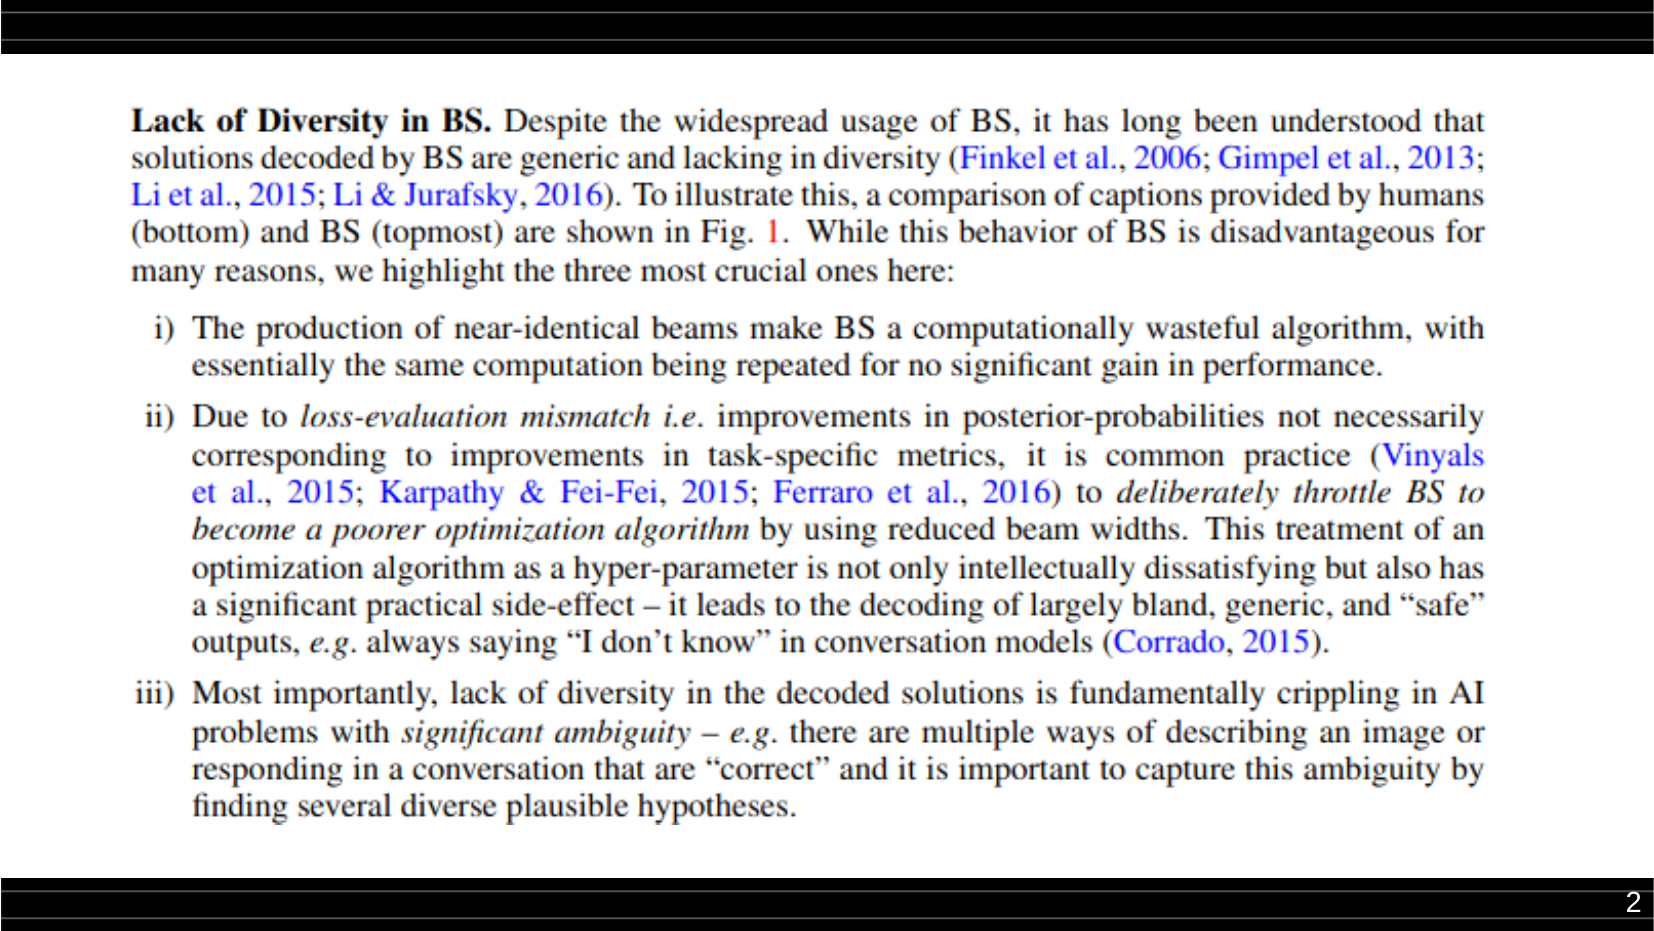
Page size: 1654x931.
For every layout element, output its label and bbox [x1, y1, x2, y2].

picture [1, 0, 1654, 54]
picture [1, 878, 1654, 931]
picture [115, 89, 1516, 826]
